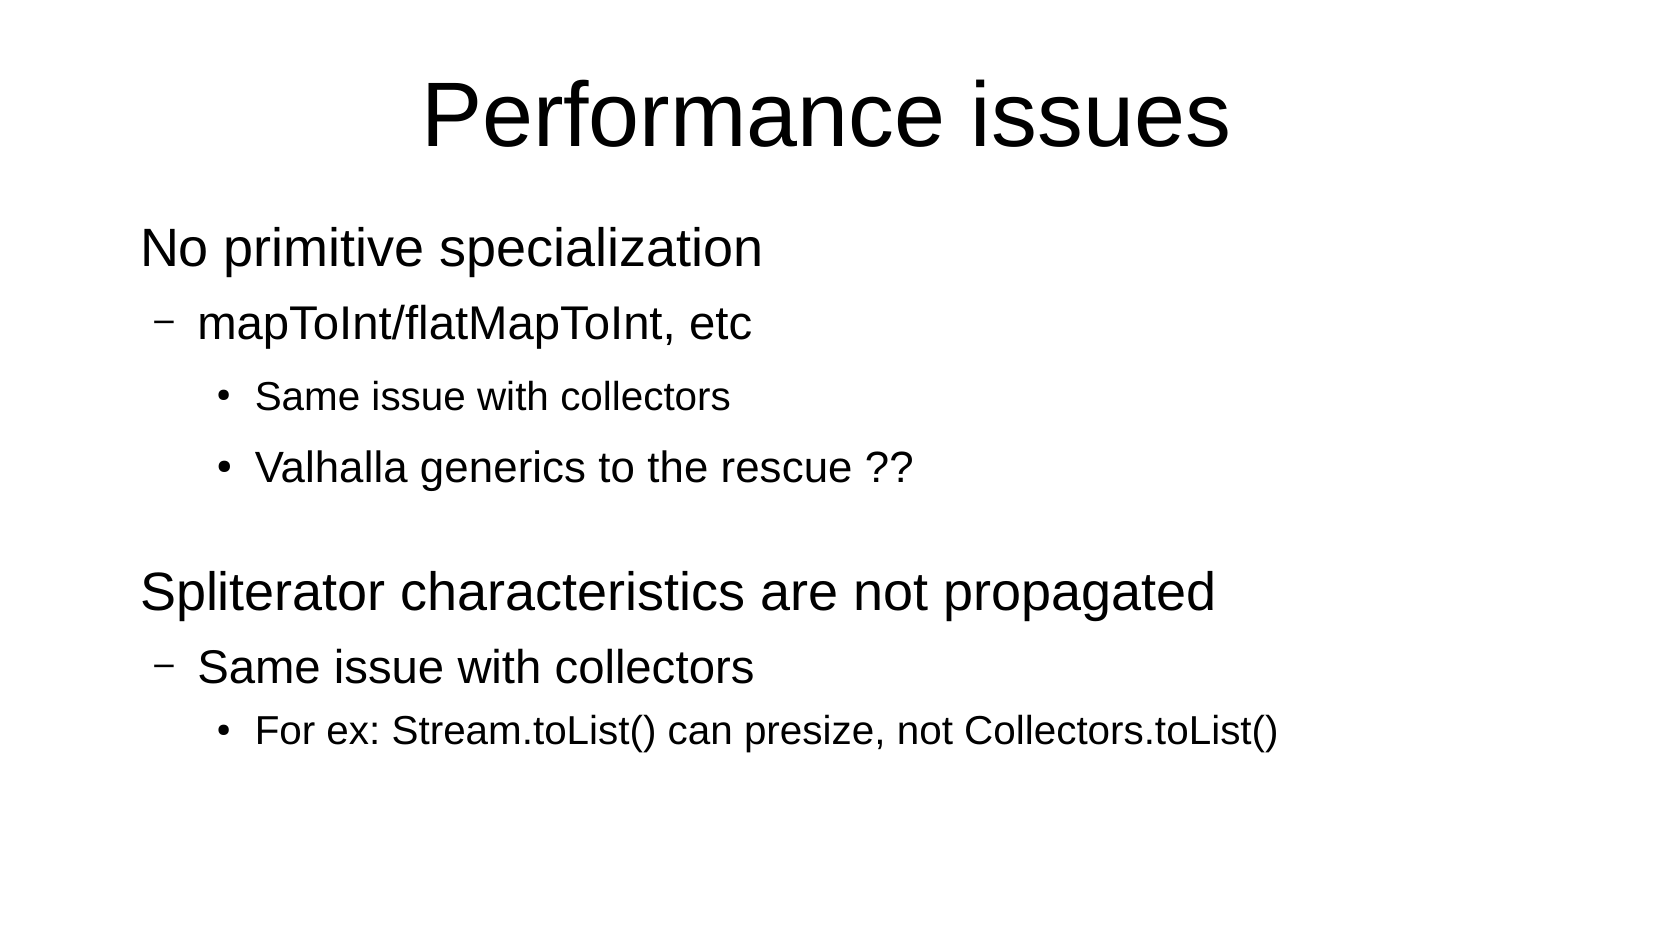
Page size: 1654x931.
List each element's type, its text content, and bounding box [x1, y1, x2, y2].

list No primitive specialization mapToInt/flatMapToInt, etc Same issue with collectors Valhalla generics to the rescue ?? Spliterator characteristics are not propagated Same issue with collectors For ex: Stream.toList() can presize, not Collectors.toList() [82, 217, 1571, 758]
title Performance issues [82, 37, 1571, 193]
